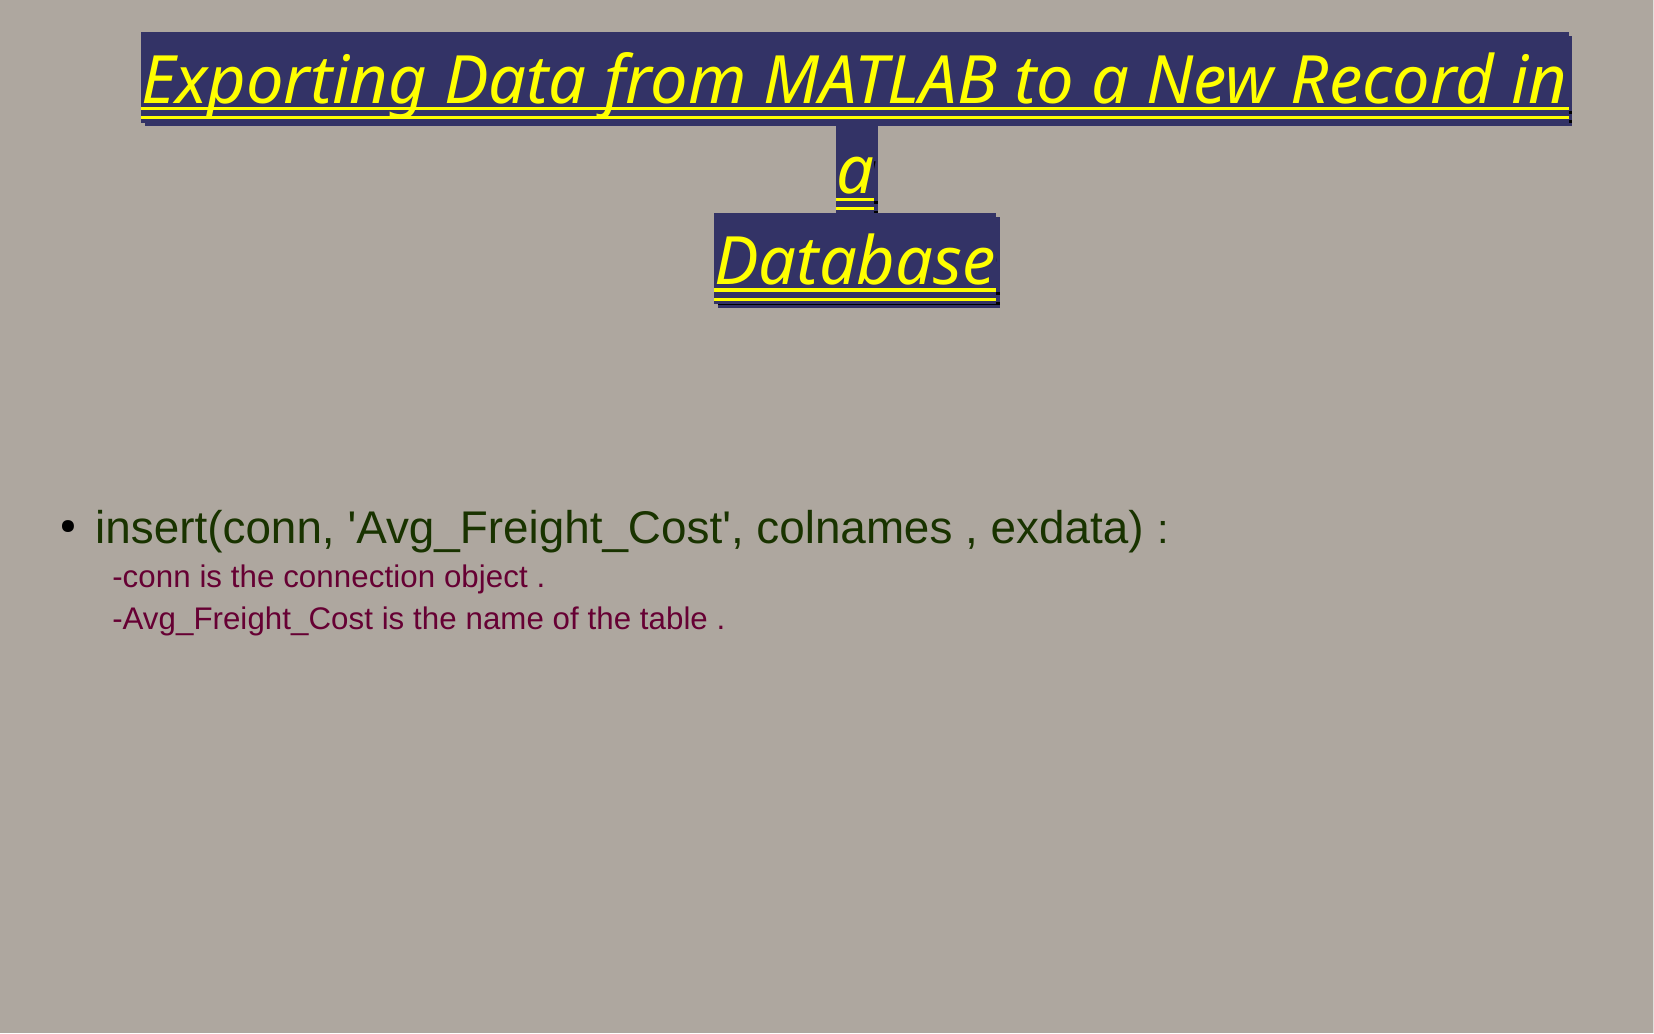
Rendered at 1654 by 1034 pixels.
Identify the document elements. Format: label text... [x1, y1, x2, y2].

text_box insert(conn, 'Avg_Freight_Cost', colnames , exdata) : -conn is the connection object . -Avg_Freight_Cost is the name of the table . [45, 495, 1636, 772]
title Exporting Data from MATLAB to a New Record in a Database [120, 35, 1591, 301]
